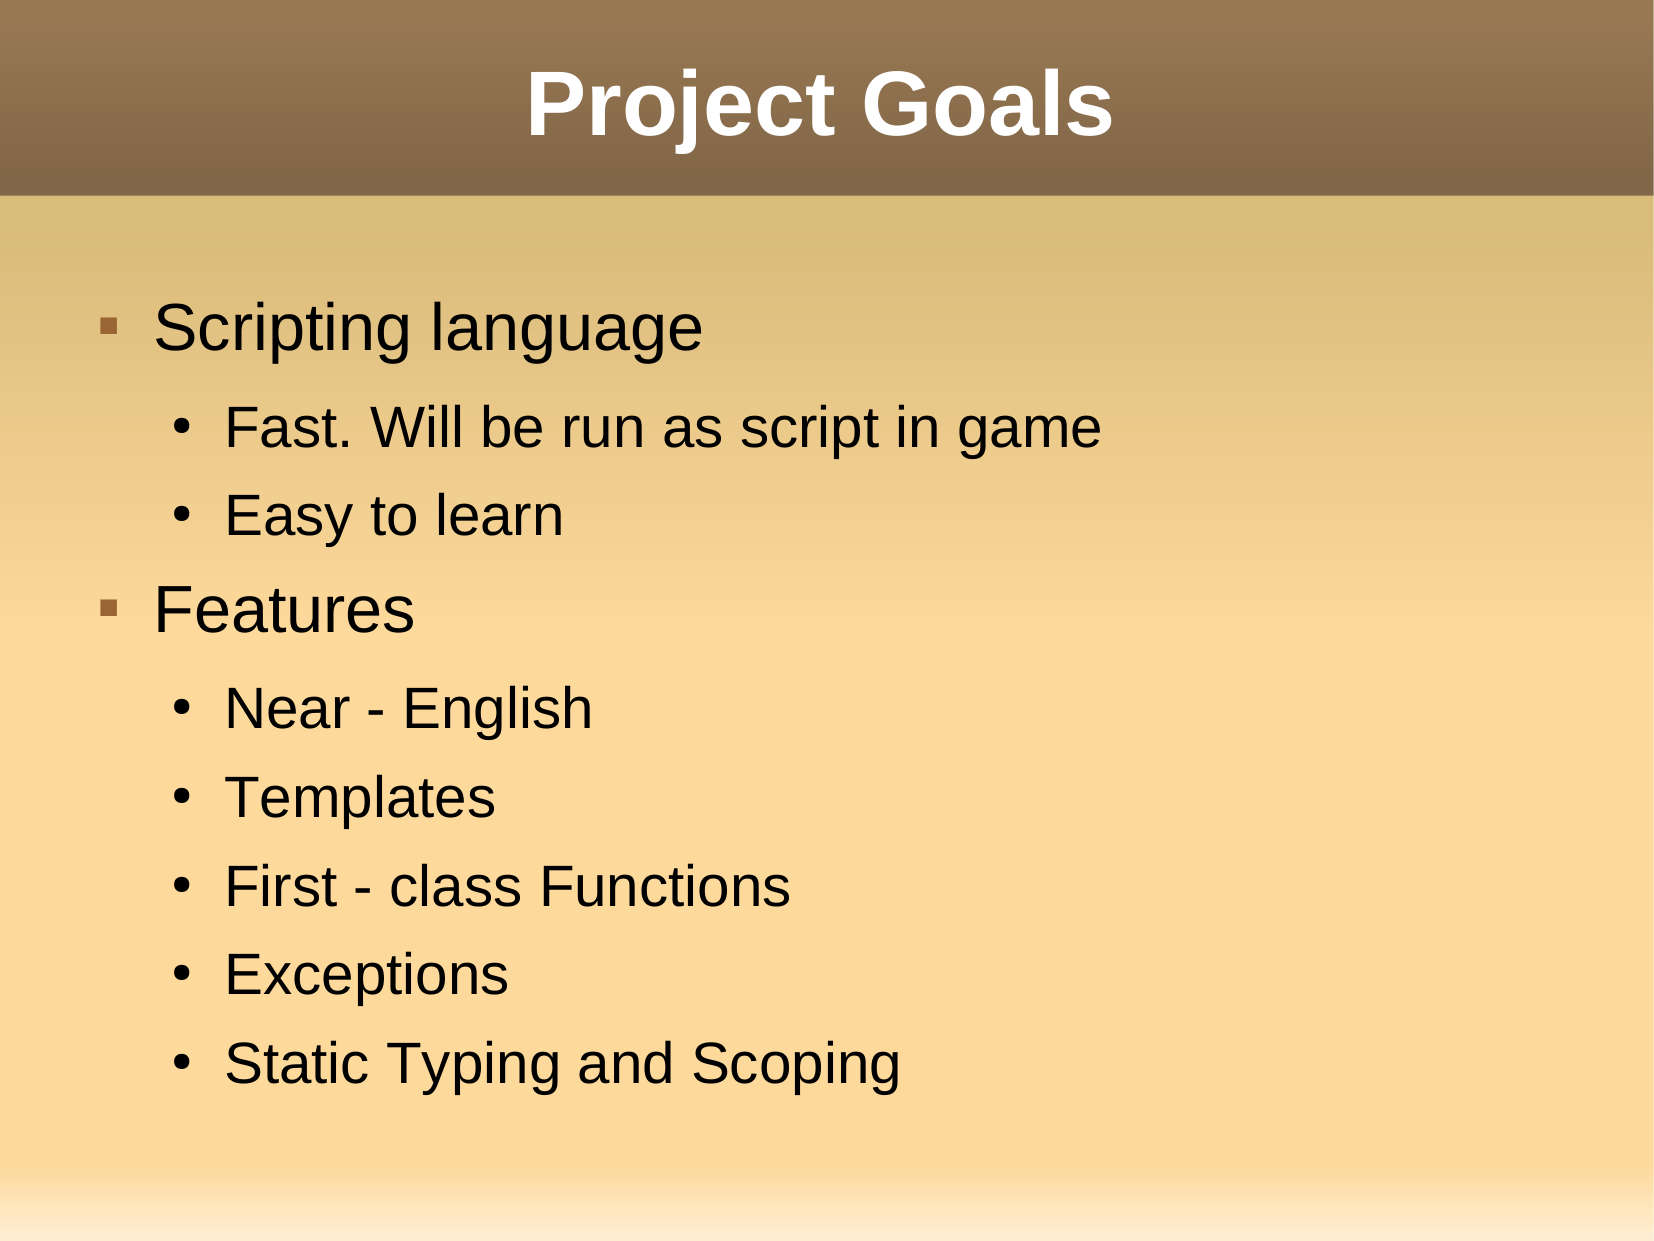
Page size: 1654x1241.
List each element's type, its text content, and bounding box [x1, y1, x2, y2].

list Scripting language Fast. Will be run as script in game Easy to learn Features Near - English Templates First - class Functions Exceptions Static Typing and Scoping [82, 290, 1571, 1096]
title Project Goals [76, 0, 1565, 208]
picture [0, 0, 1654, 1241]
